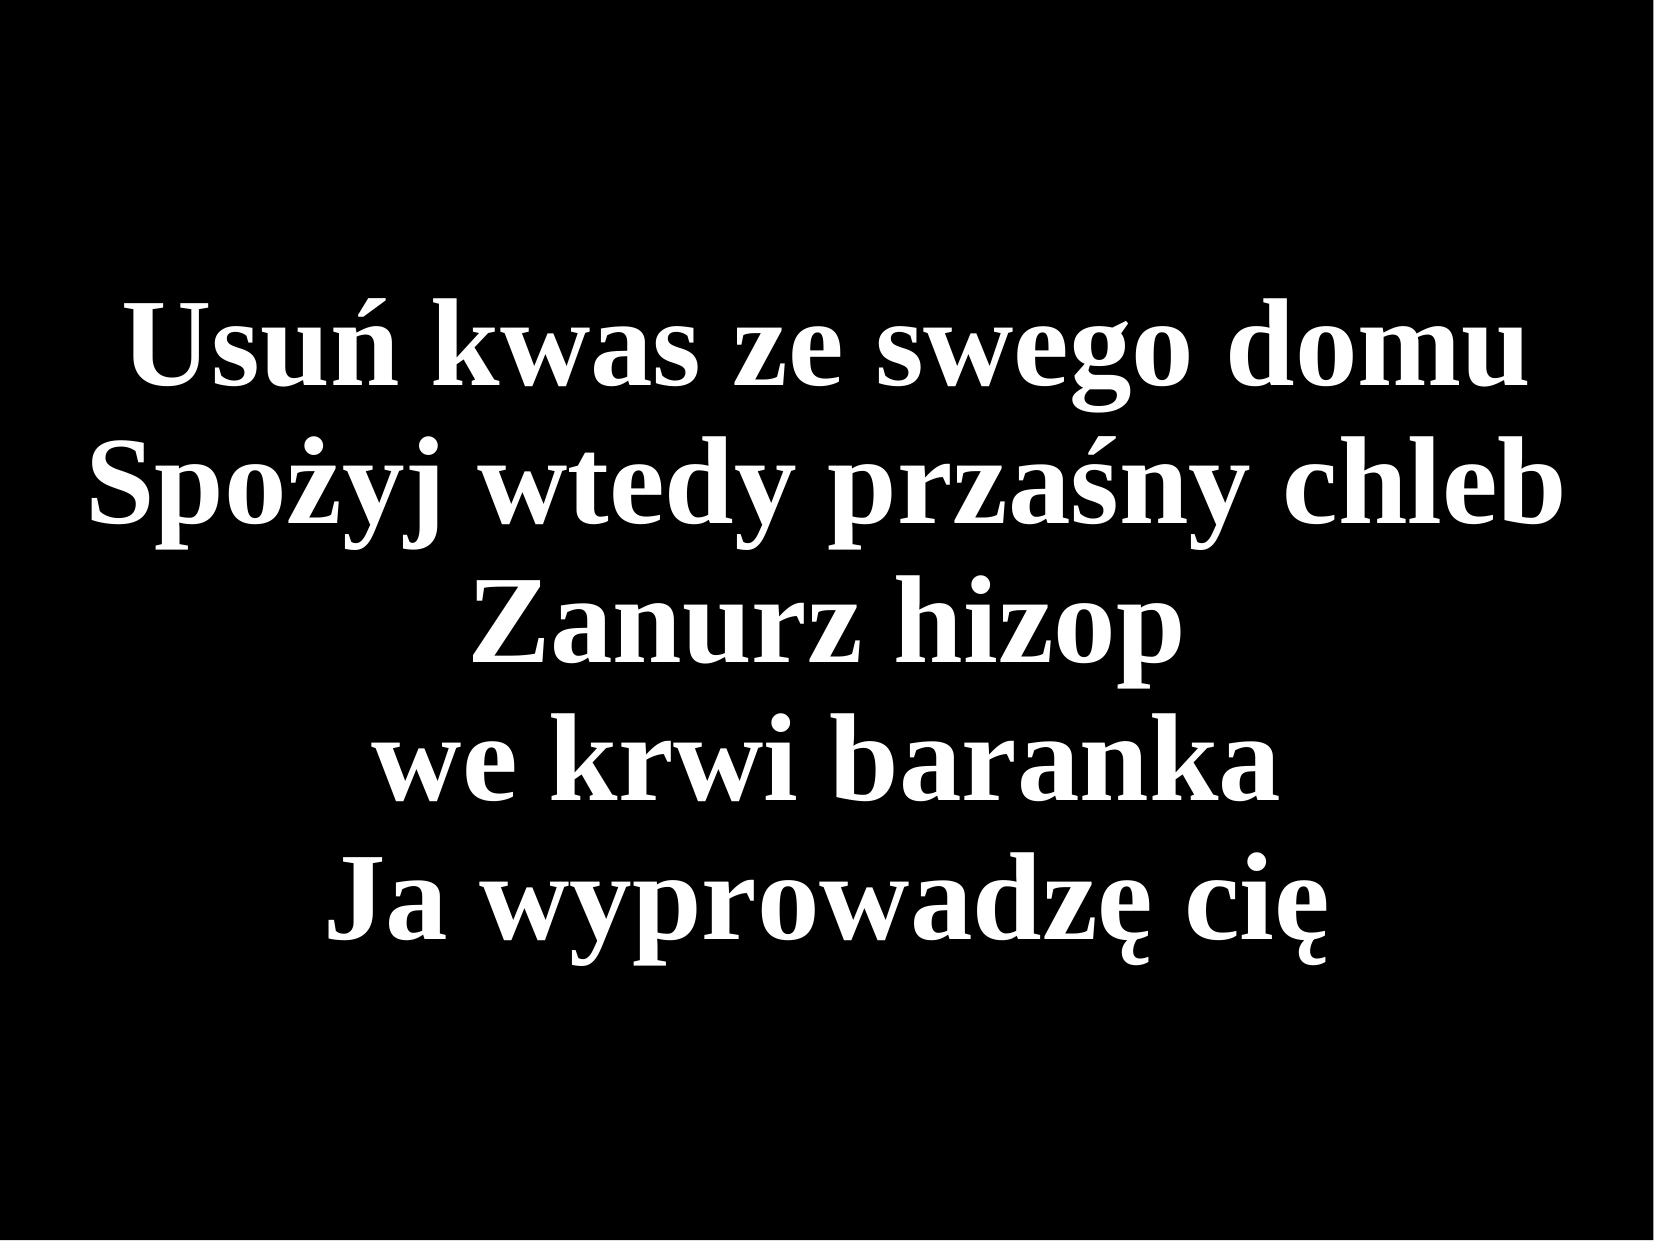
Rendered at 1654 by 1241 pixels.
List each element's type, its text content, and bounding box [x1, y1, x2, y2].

title Usuń kwas ze swego domu Spożyj wtedy przaśny chleb Zanurz hizop we krwi baranka Ja wyprowadzę cię [0, 0, 1654, 1241]
